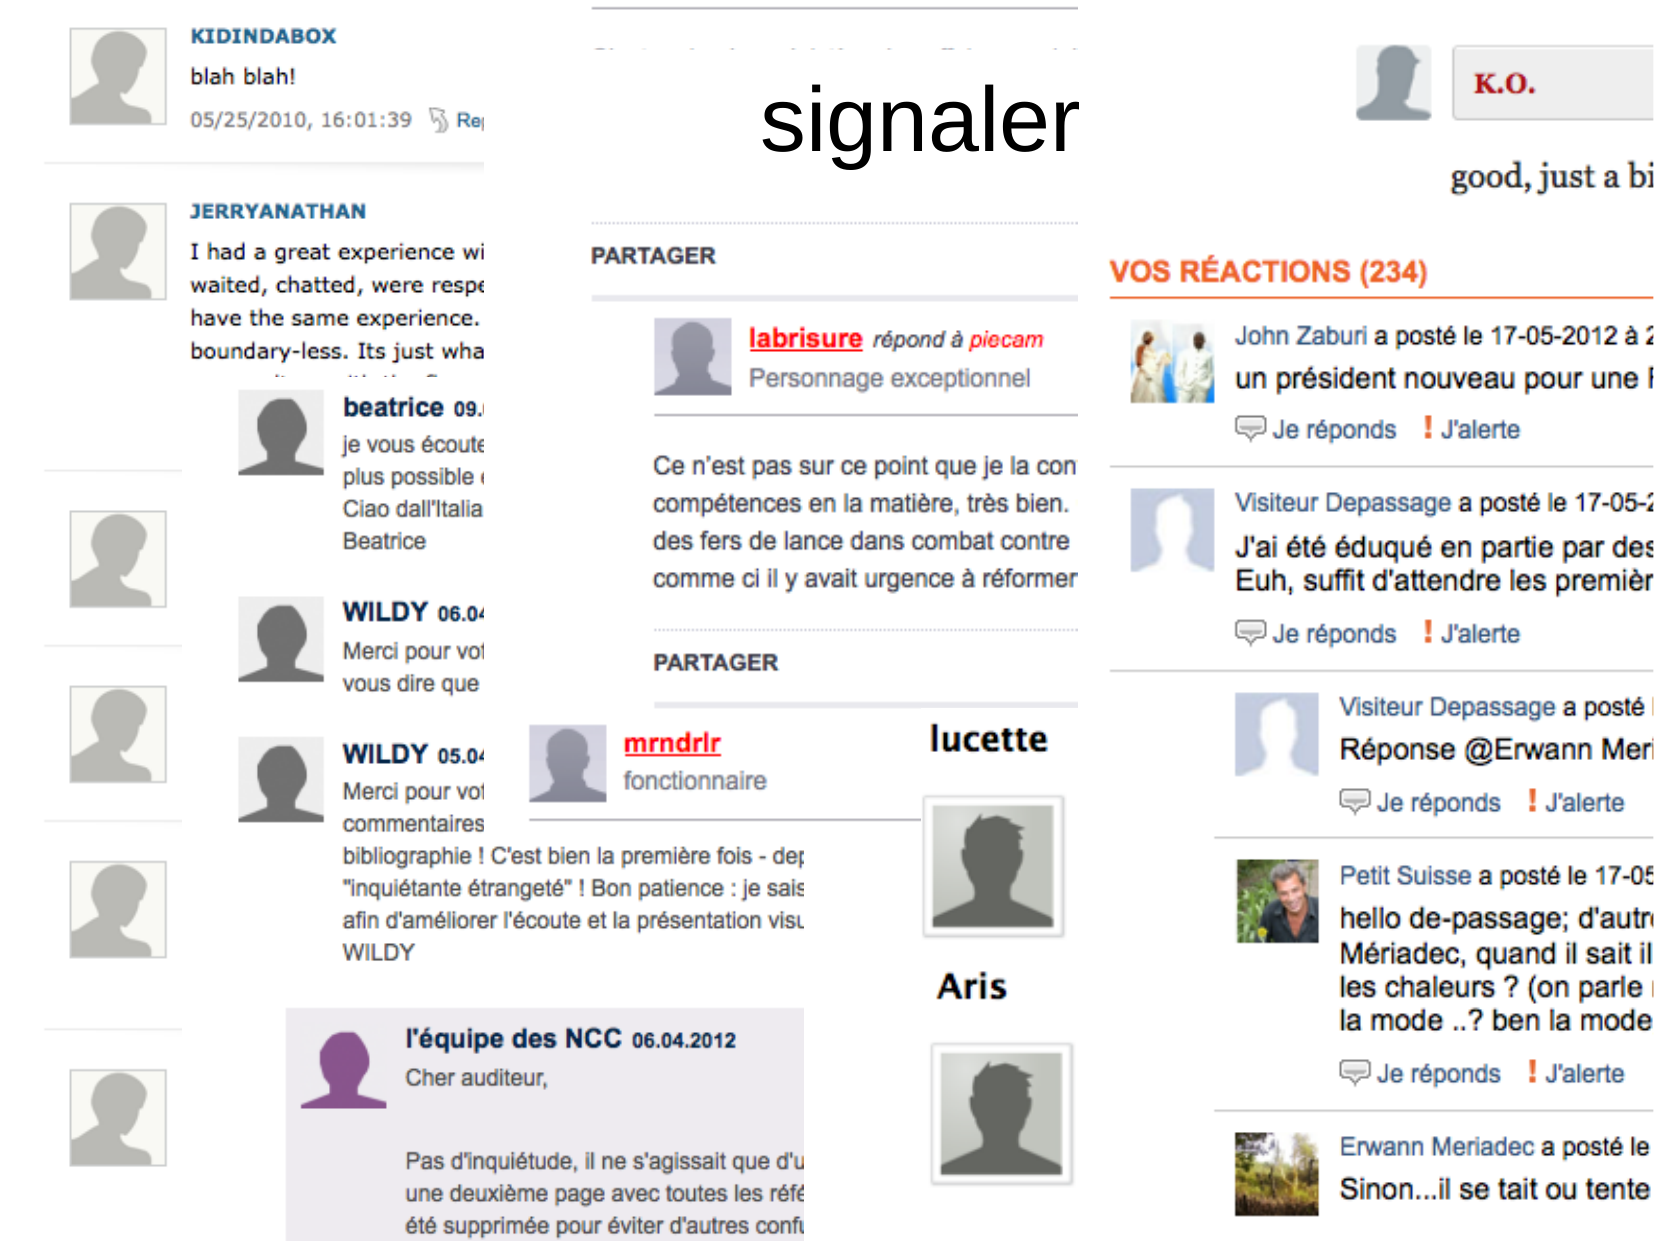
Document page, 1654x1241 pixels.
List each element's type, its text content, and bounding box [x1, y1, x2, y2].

picture [927, 243, 1654, 1229]
picture [1336, 10, 1654, 213]
title signaler [531, 49, 1312, 190]
picture [2, 0, 1092, 1241]
